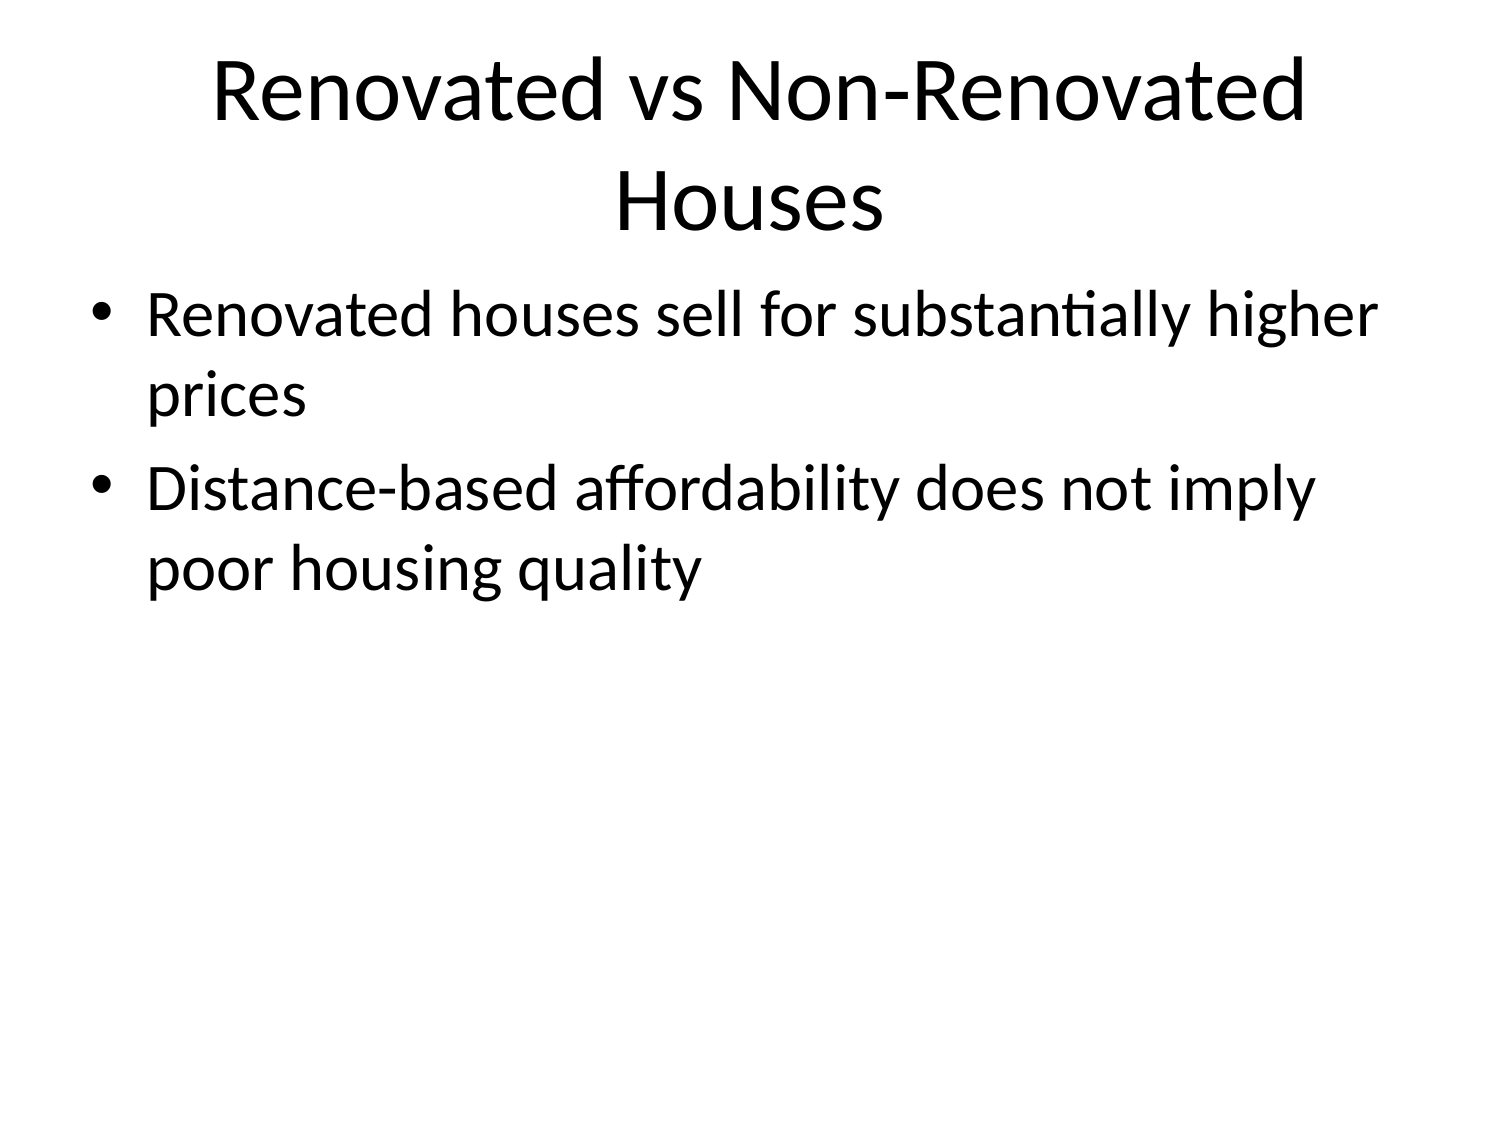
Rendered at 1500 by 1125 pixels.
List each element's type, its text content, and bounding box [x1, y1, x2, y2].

title Renovated vs Non‑Renovated Houses [75, 45, 1425, 233]
list Renovated houses sell for substantially higher prices Distance-based affordability does not imply poor housing quality [75, 262, 1425, 1005]
